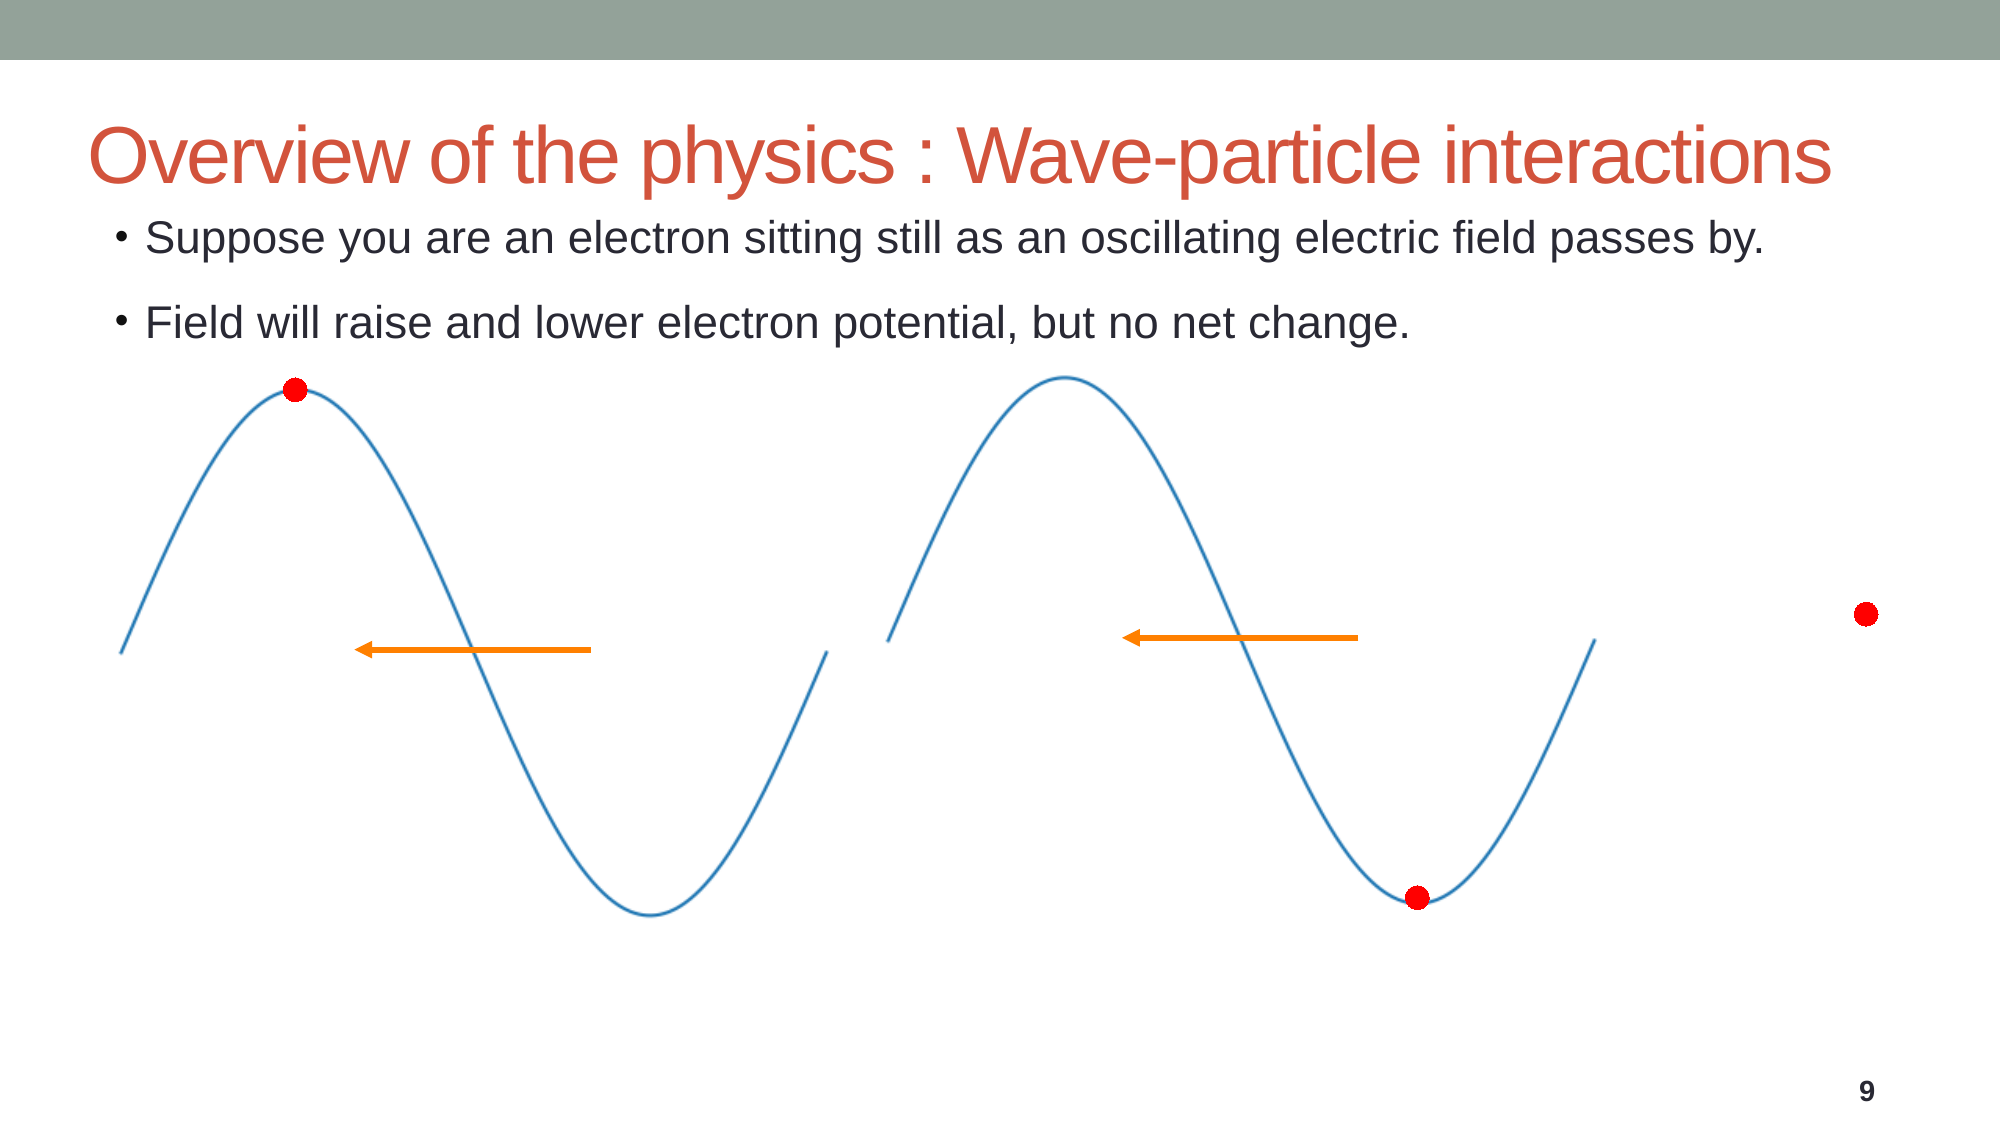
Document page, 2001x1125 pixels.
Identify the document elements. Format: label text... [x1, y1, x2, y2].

text_box [1854, 602, 1879, 627]
picture [94, 369, 851, 934]
picture [861, 357, 1619, 922]
title Overview of the physics : Wave-particle interactions [72, 95, 1922, 208]
text_box [1405, 885, 1430, 910]
slide_number <number> [1779, 1062, 1955, 1117]
list Suppose you are an electron sitting still as an oscillating electric field passes by. Field will raise and lower electron potential, but no net change. [99, 200, 1868, 1036]
text_box [283, 377, 308, 402]
